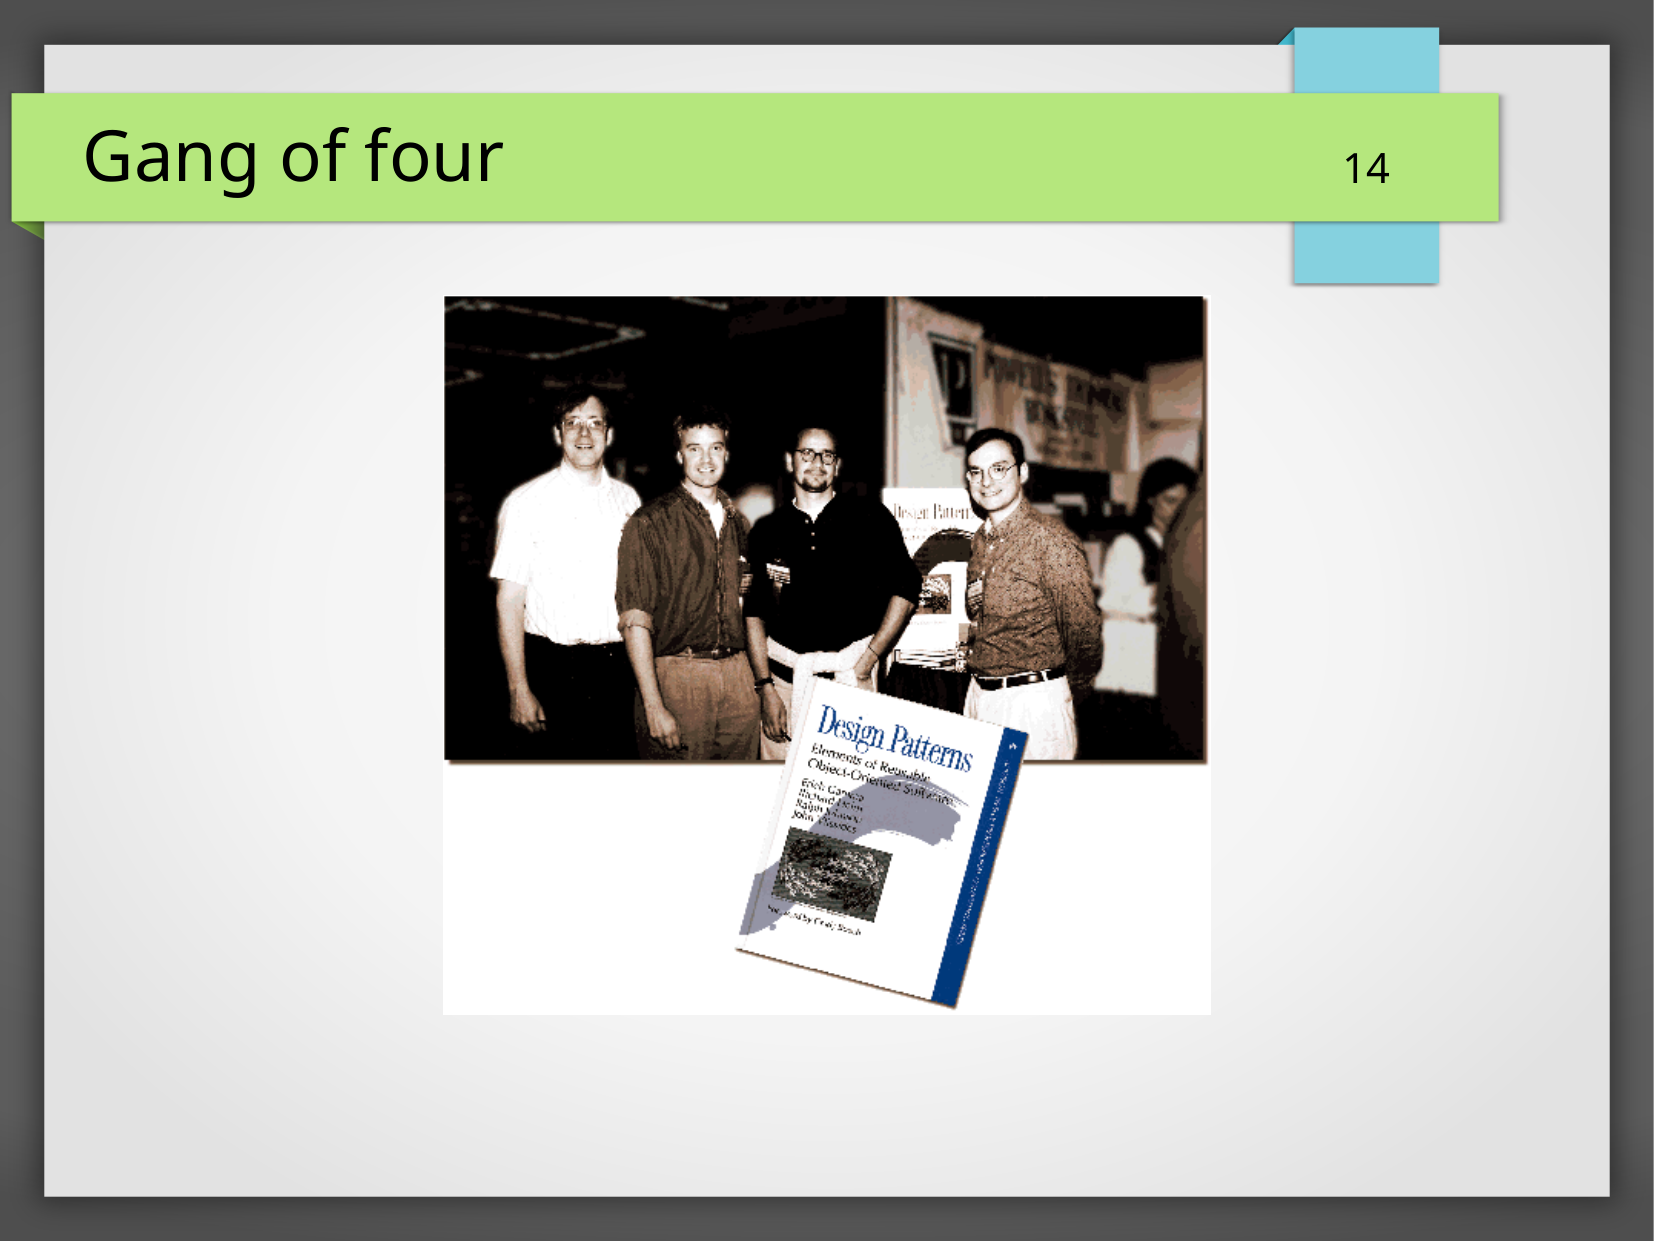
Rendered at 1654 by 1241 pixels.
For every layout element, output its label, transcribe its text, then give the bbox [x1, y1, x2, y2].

text_box <number> [1254, 131, 1479, 207]
picture [0, 0, 1654, 1241]
title Gang of four [82, 94, 1264, 213]
